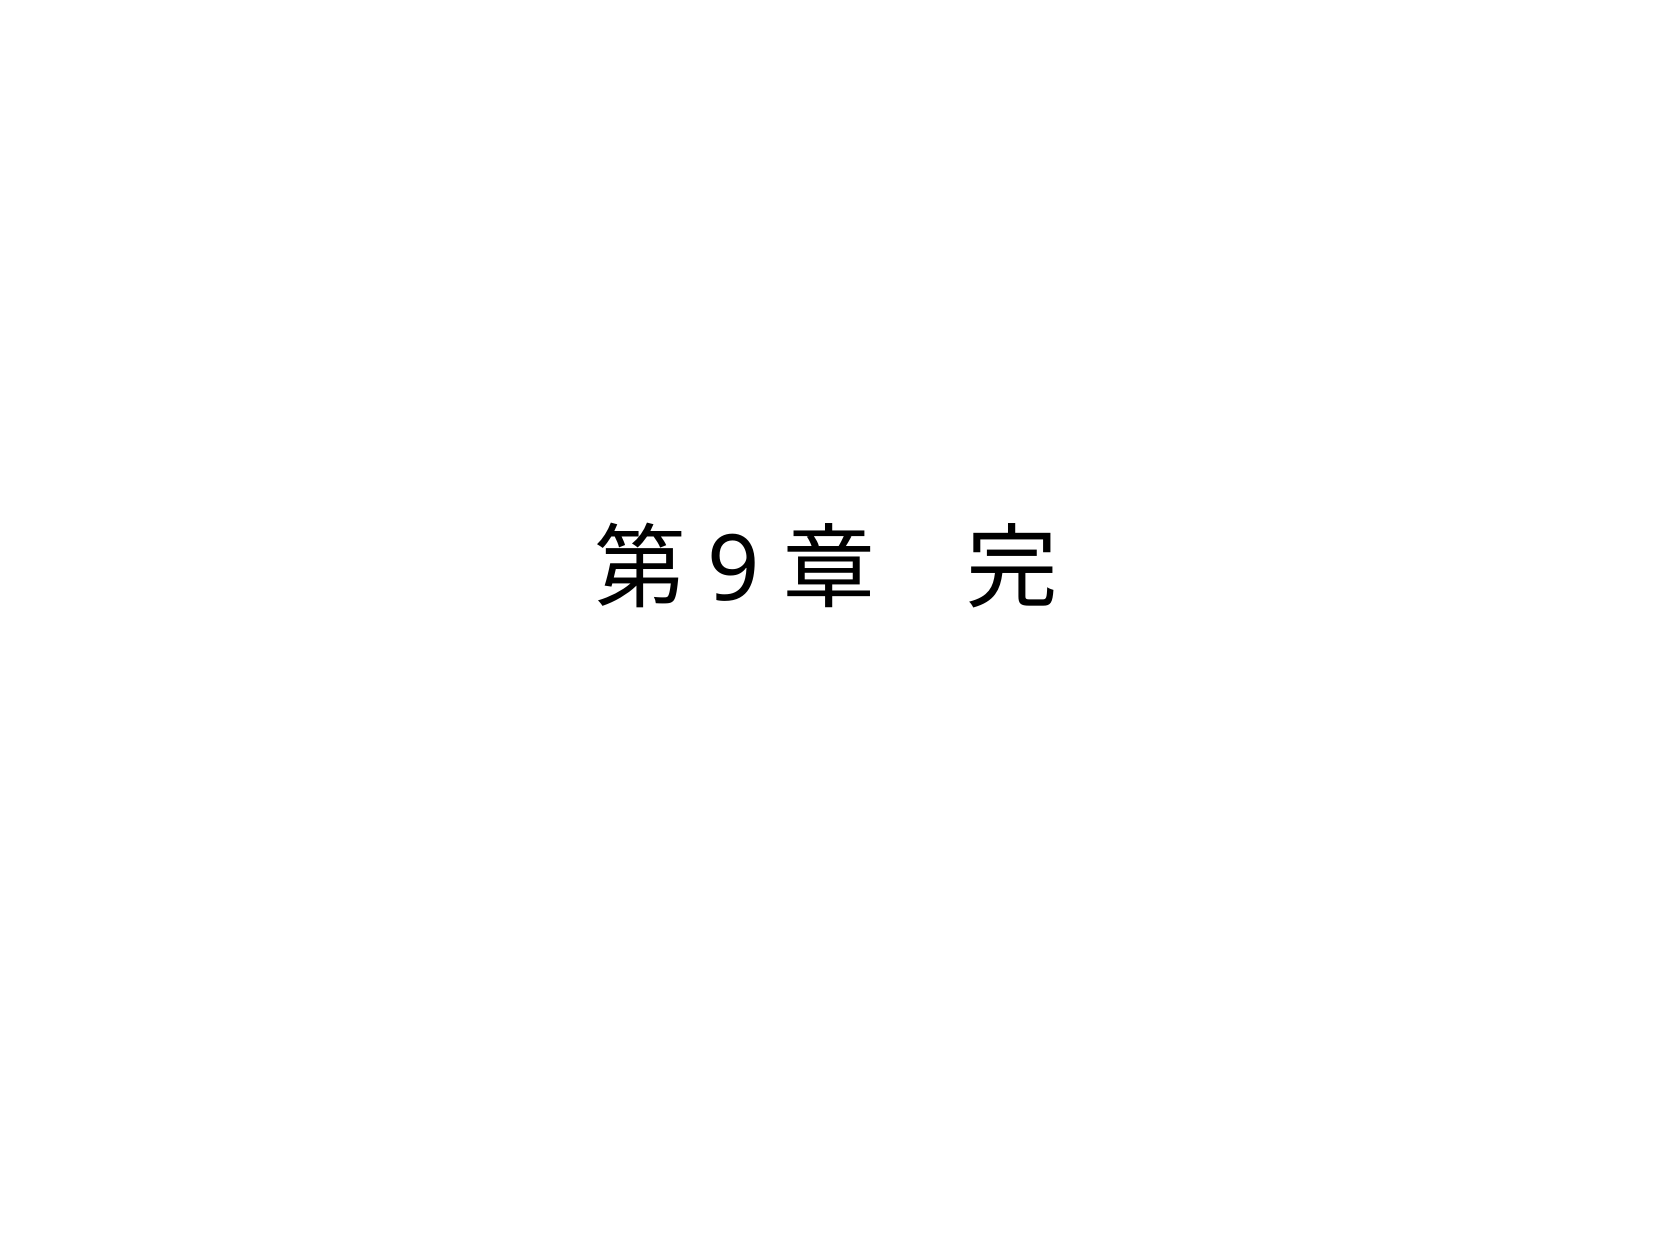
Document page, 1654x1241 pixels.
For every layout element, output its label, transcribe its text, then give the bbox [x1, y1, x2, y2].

title 第 9 章 完 [82, 456, 1571, 664]
